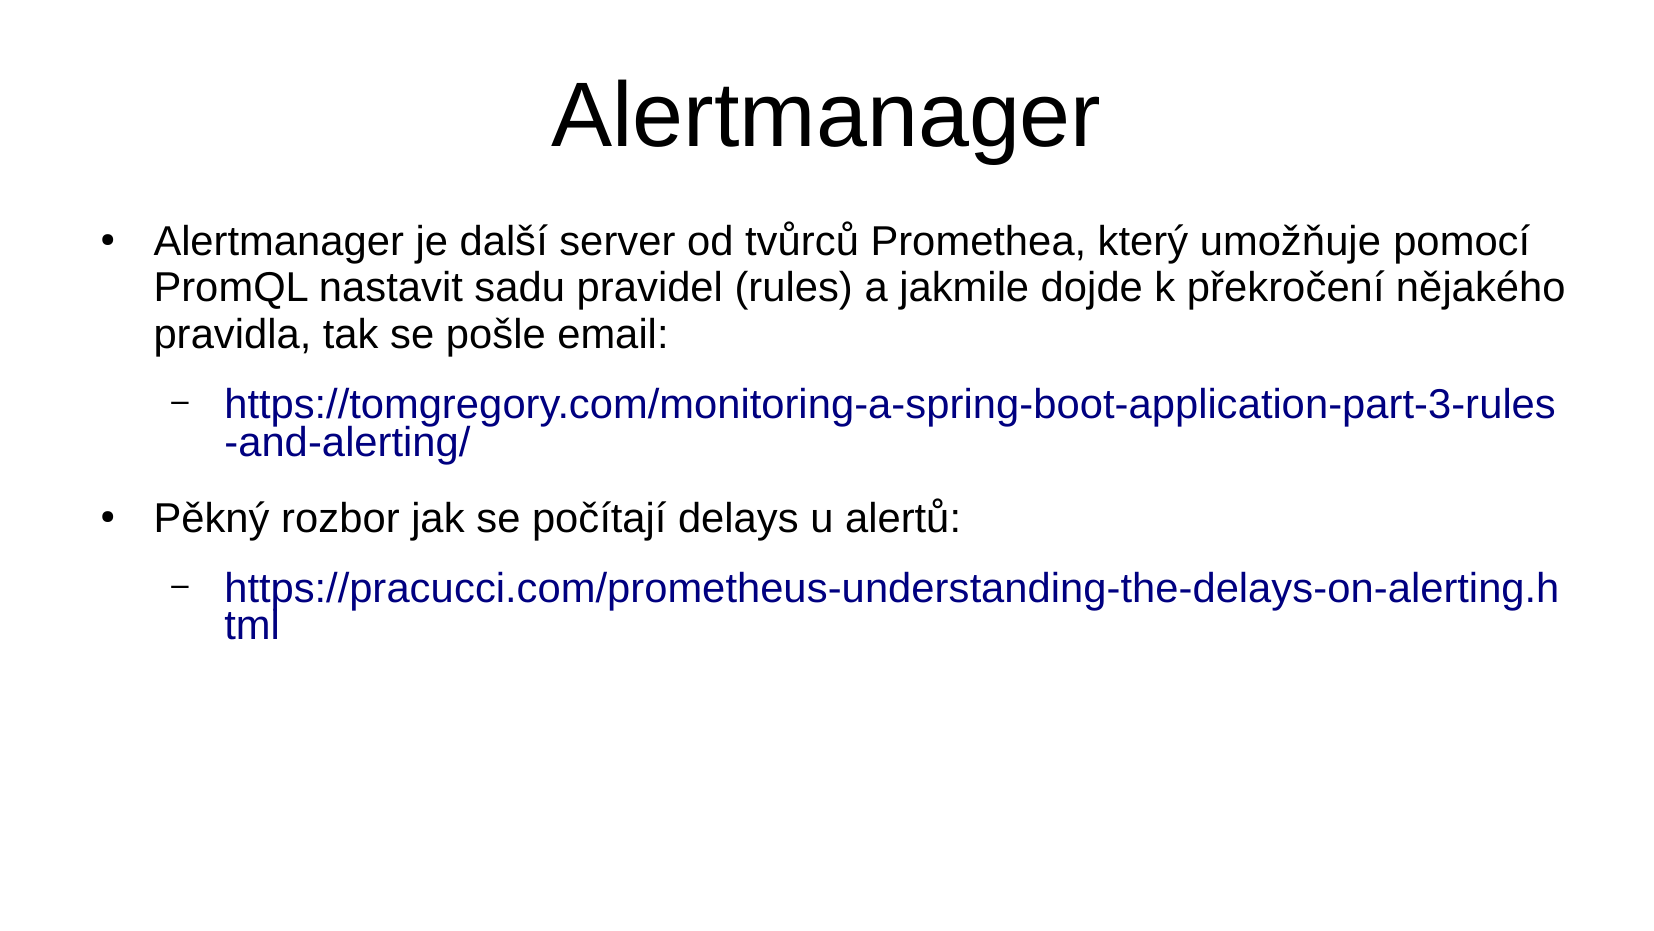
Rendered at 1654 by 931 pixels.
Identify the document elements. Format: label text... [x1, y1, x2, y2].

list Alertmanager je další server od tvůrců Promethea, který umožňuje pomocí PromQL nastavit sadu pravidel (rules) a jakmile dojde k překročení nějakého pravidla, tak se pošle email: https://tomgregory.com/monitoring-a-spring-boot-application-part-3-rules-and-alerting/ Pěkný rozbor jak se počítají delays u alertů: https://pracucci.com/prometheus-understanding-the-delays-on-alerting.html [82, 217, 1571, 758]
title Alertmanager [82, 37, 1571, 193]
